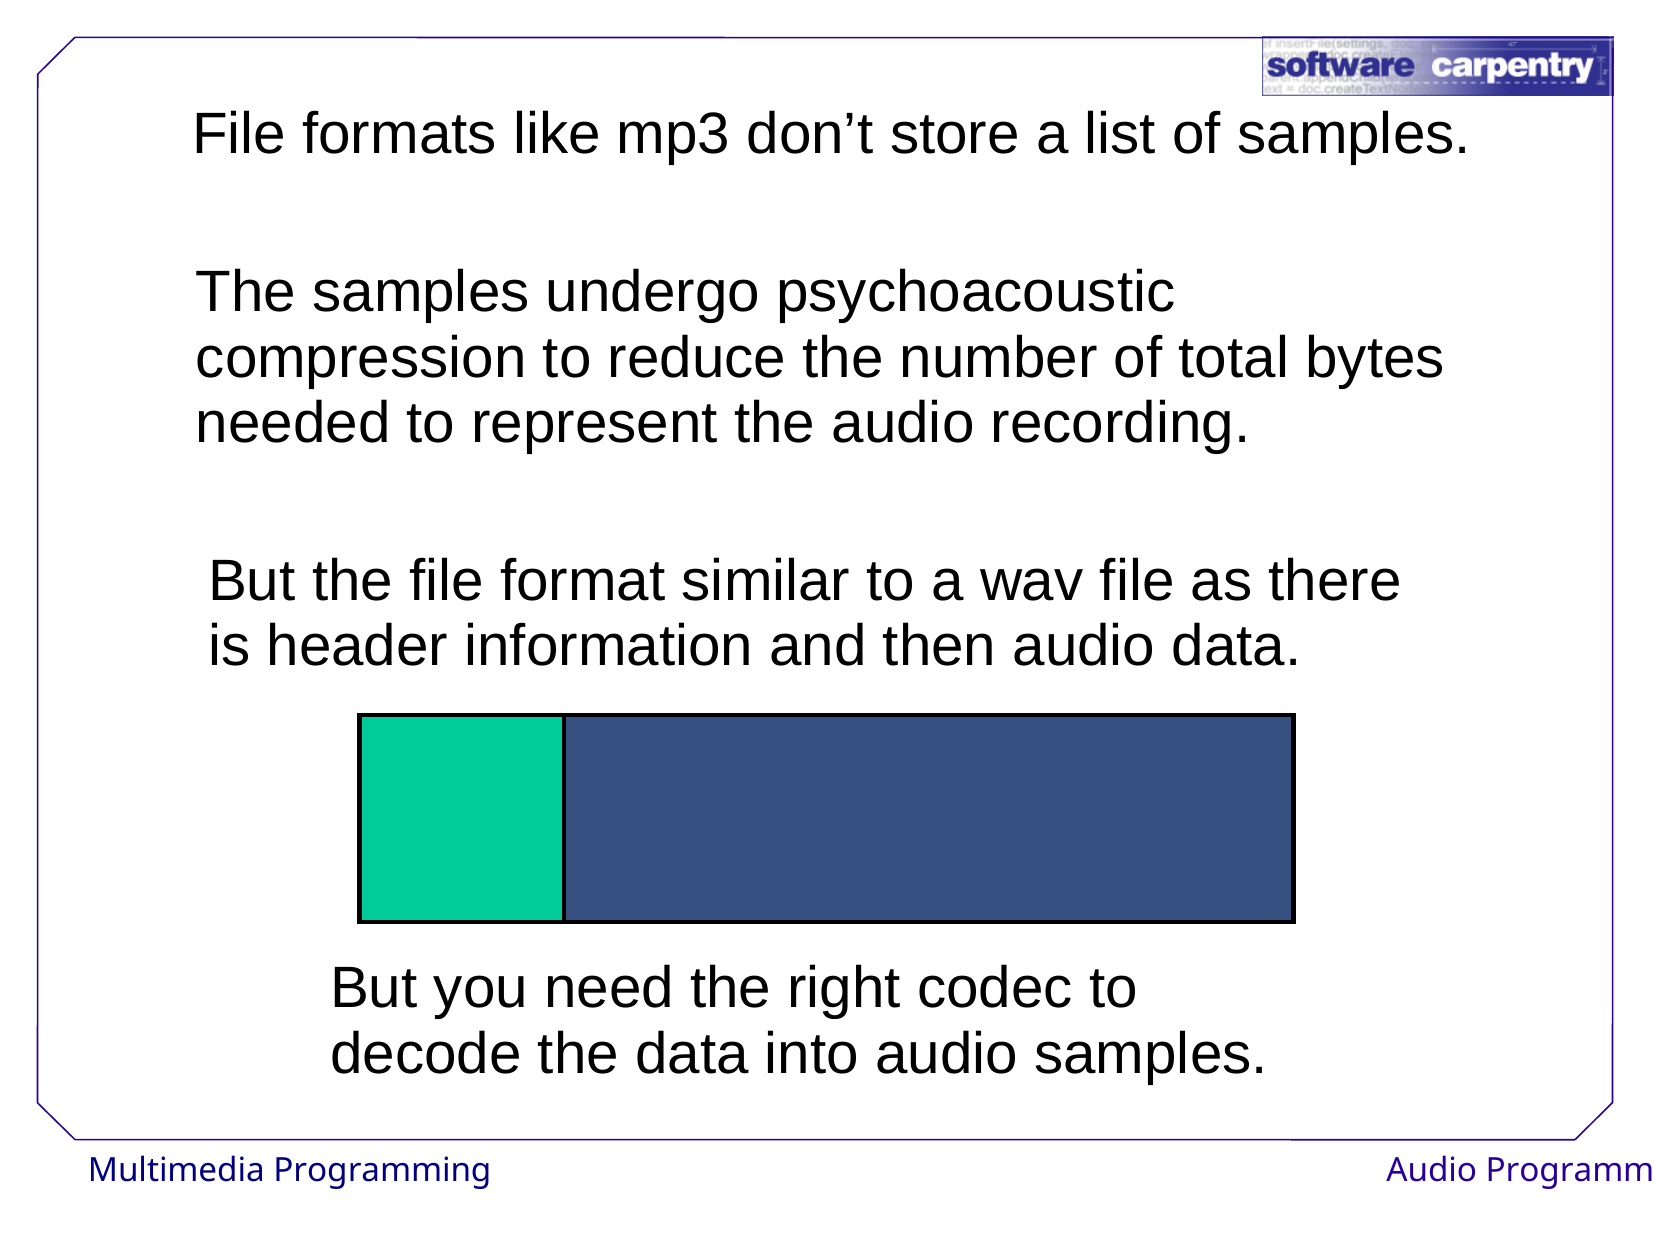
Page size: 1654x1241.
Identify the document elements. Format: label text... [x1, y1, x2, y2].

text_box File formats like mp3 don’t store a list of samples. [192, 101, 1472, 167]
text_box [359, 715, 1294, 922]
text_box But you need the right codec to decode the data into audio samples. [330, 949, 1321, 1093]
text_box But the file format similar to a wav file as there is header information and then audio data. [208, 542, 1443, 685]
text_box The samples undergo psychoacoustic compression to reduce the number of total bytes needed to represent the audio recording. [195, 253, 1457, 462]
picture [1262, 36, 1614, 96]
